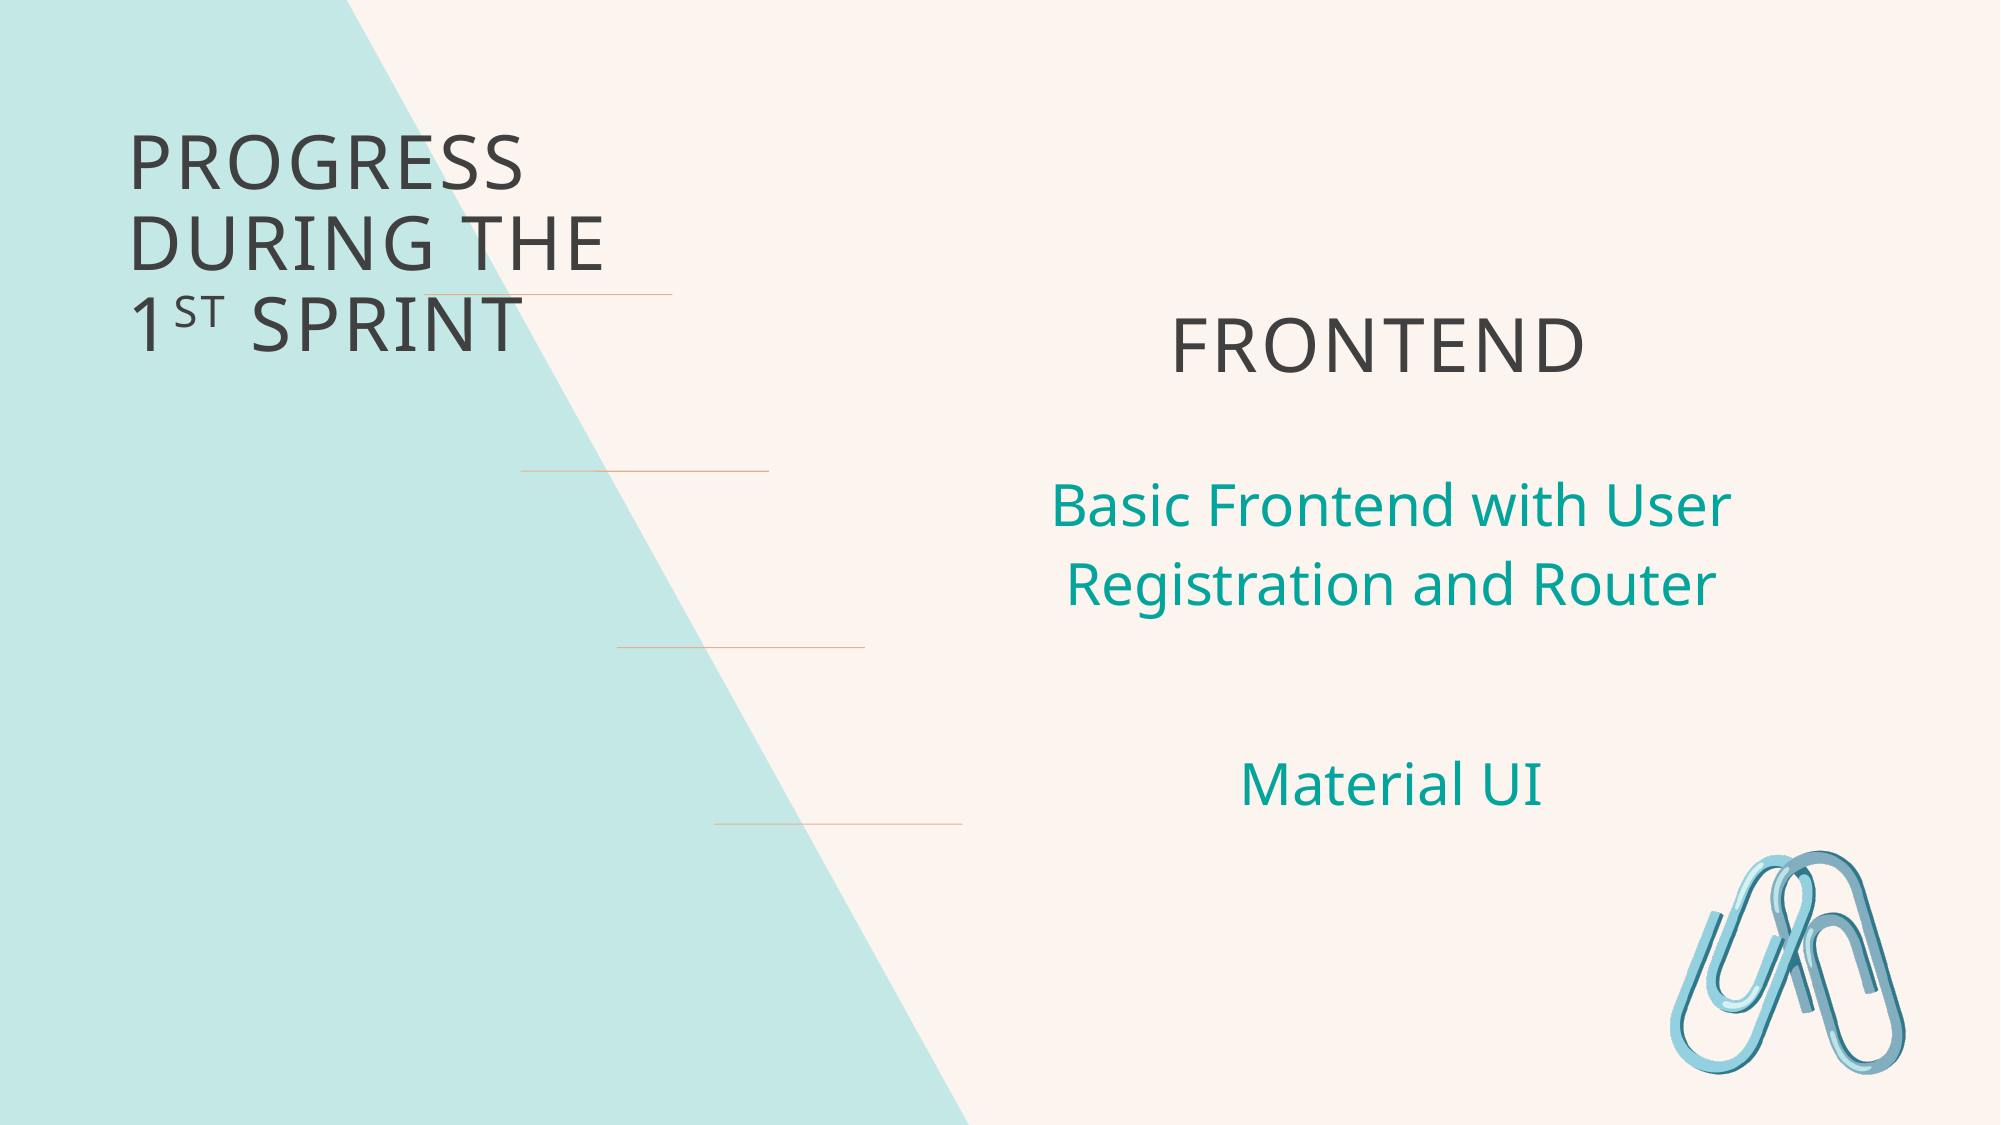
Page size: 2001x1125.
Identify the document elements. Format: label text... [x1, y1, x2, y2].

picture [1662, 837, 1913, 1088]
list Basic Frontend with User Registration and Router Material UI [982, 464, 1801, 942]
list FRONTEND [1169, 299, 1951, 376]
title Progress DURING the 1st sprint [112, 157, 633, 376]
